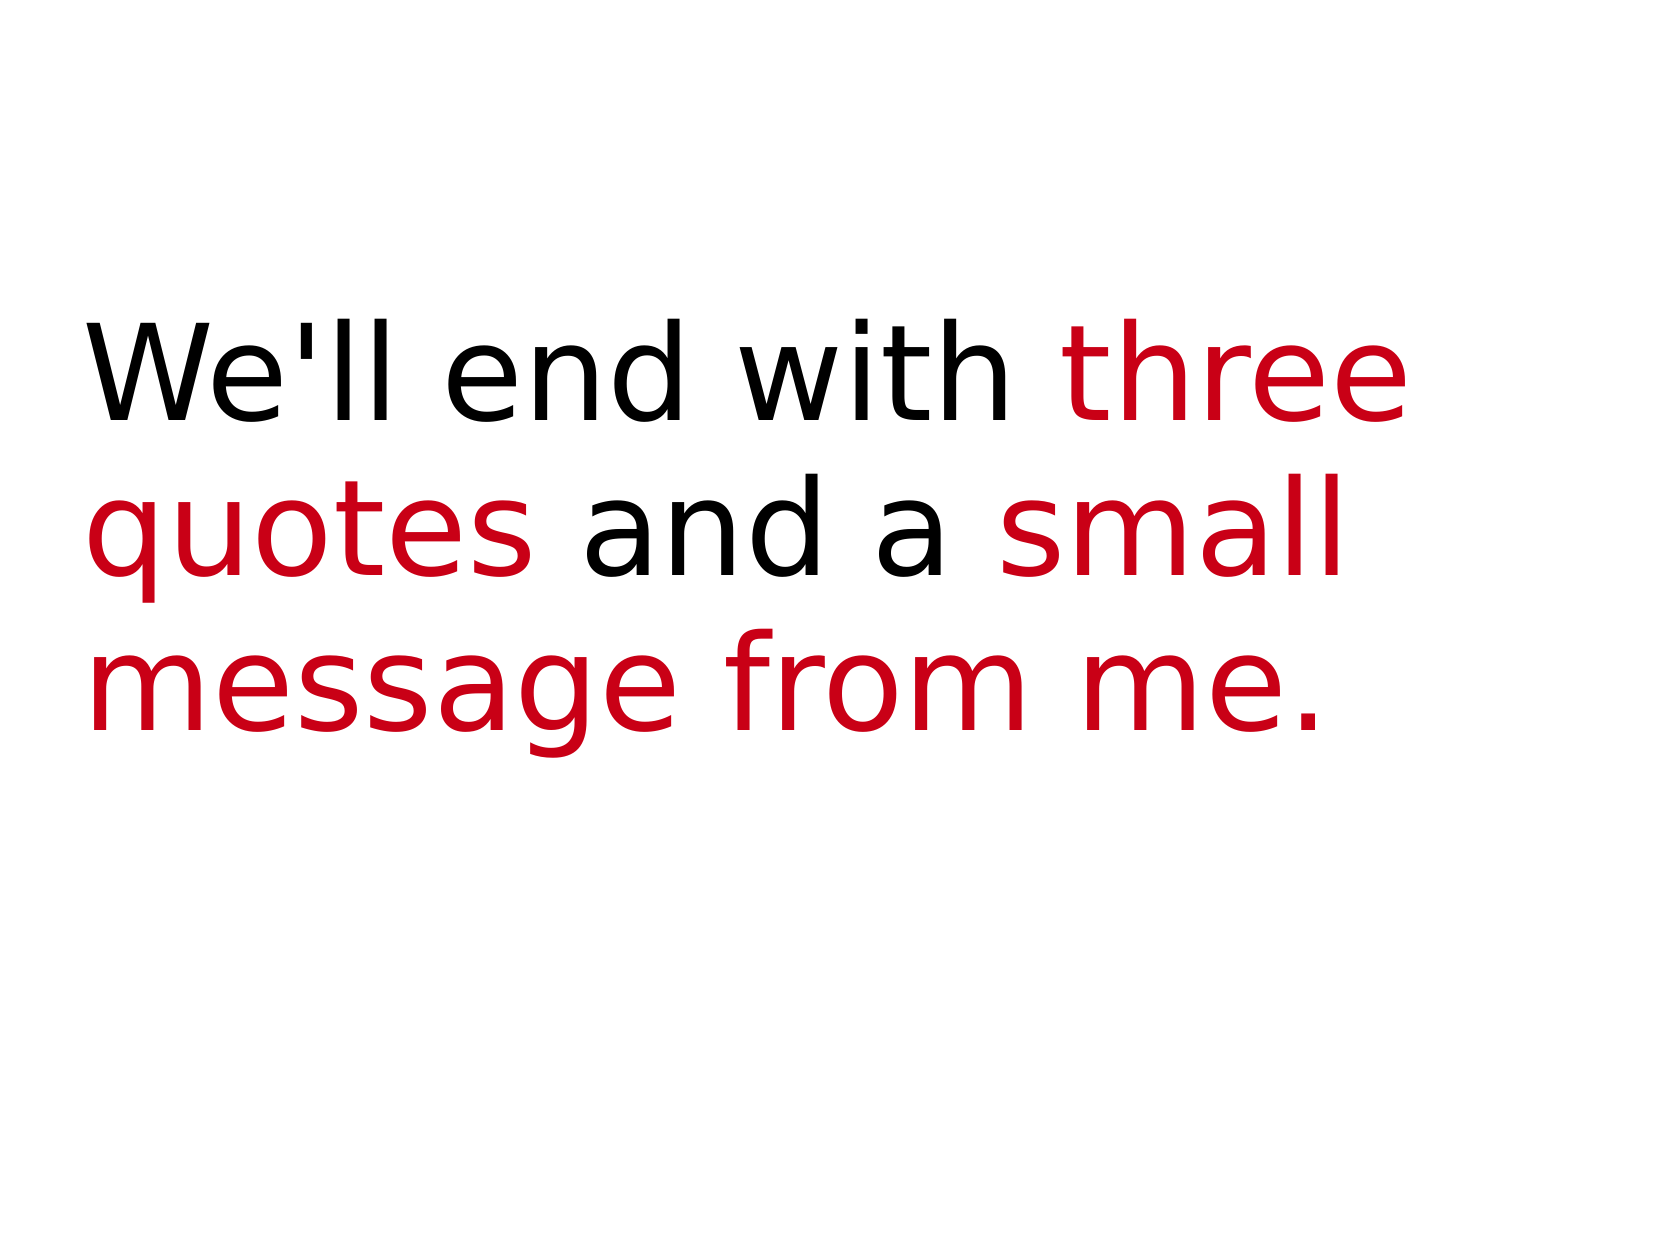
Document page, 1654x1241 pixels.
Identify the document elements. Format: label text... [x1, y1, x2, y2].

subtitle We'll end with three quotes and a small message from me. [82, 49, 1571, 1109]
